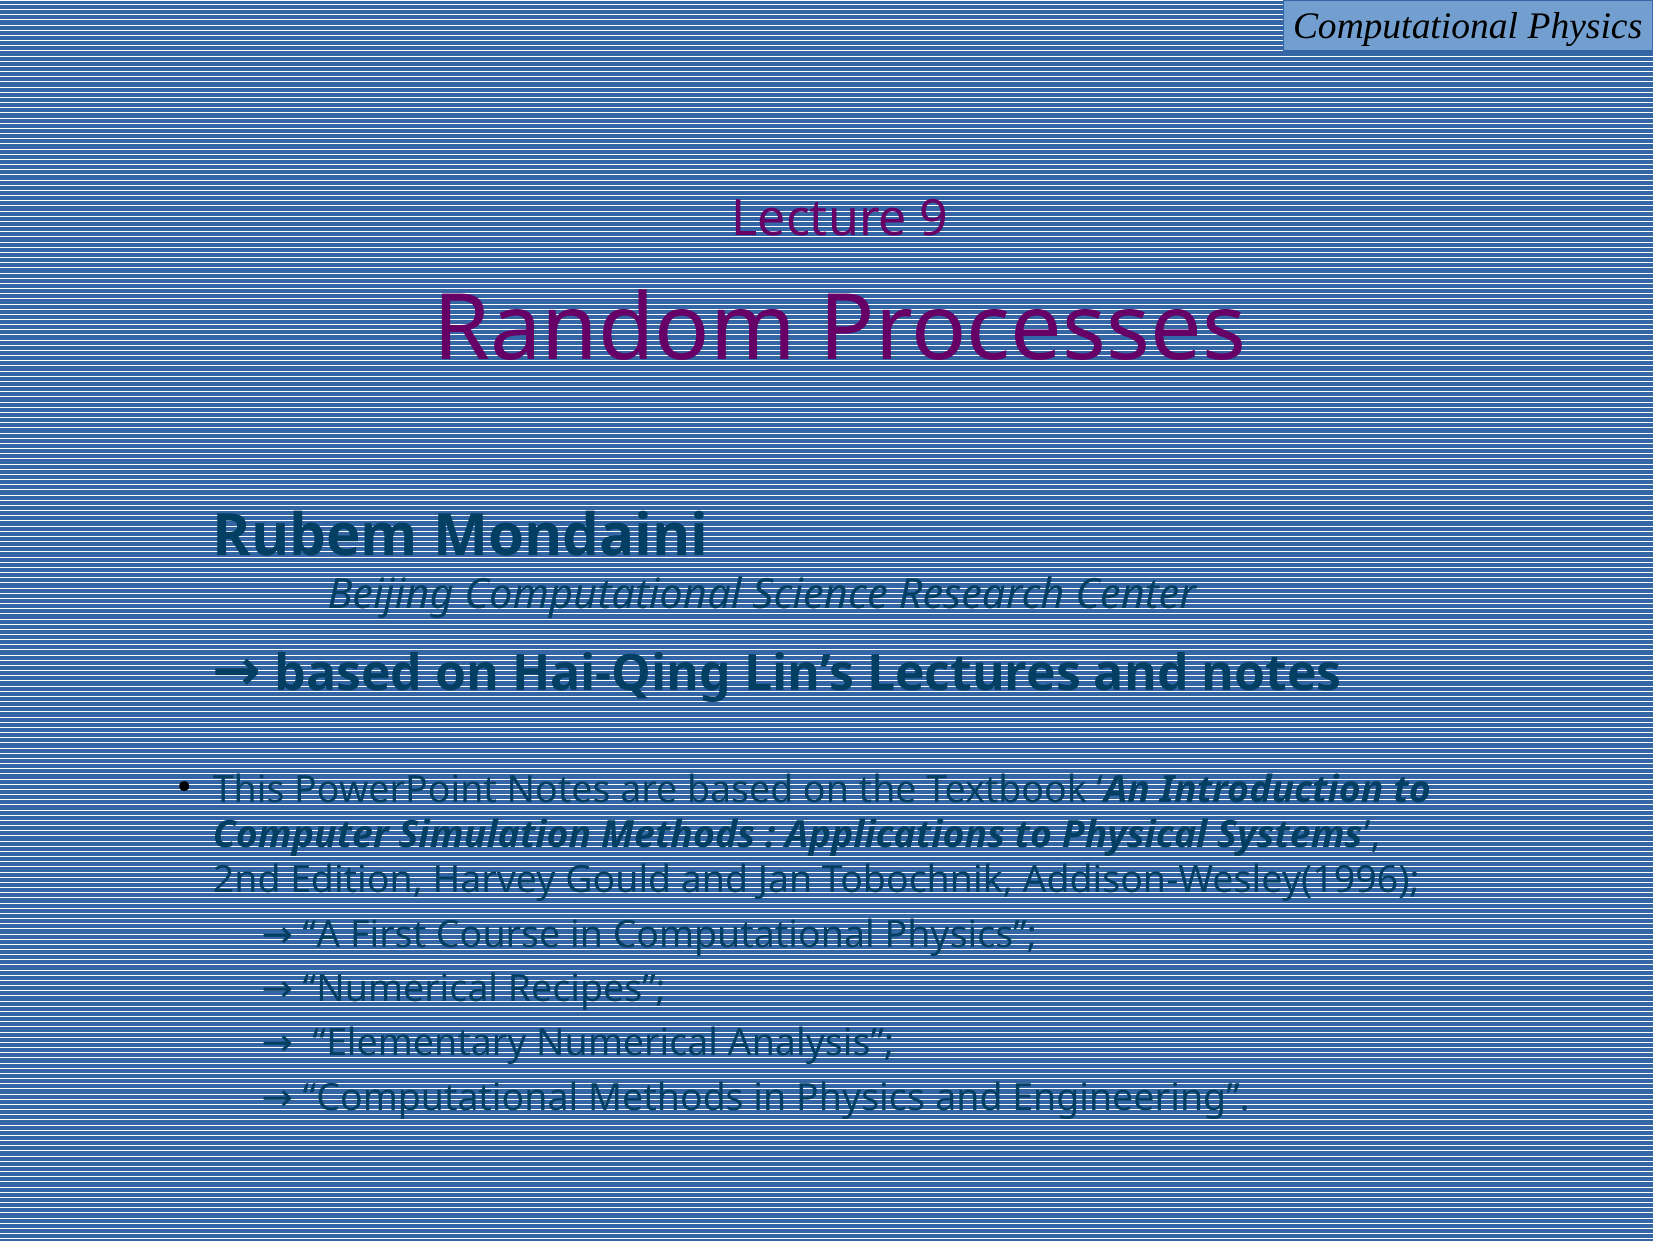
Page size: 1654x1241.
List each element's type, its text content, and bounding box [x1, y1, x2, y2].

text_box Rubem Mondaini Beijing Computational Science Research Center → based on Hai-Qing Lin’s Lectures and notes This PowerPoint Notes are based on the Textbook ‘An Introduction to Computer Simulation Methods : Applications to Physical Systems’, 2nd Edition, Harvey Gould and Jan Tobochnik, Addison-Wesley(1996); → “A First Course in Computational Physics”; → “Numerical Recipes”; → “Elementary Numerical Analysis”; → “Computational Methods in Physics and Engineering”. [162, 489, 1621, 1042]
title Lecture 9 Random Processes [185, 0, 1460, 386]
